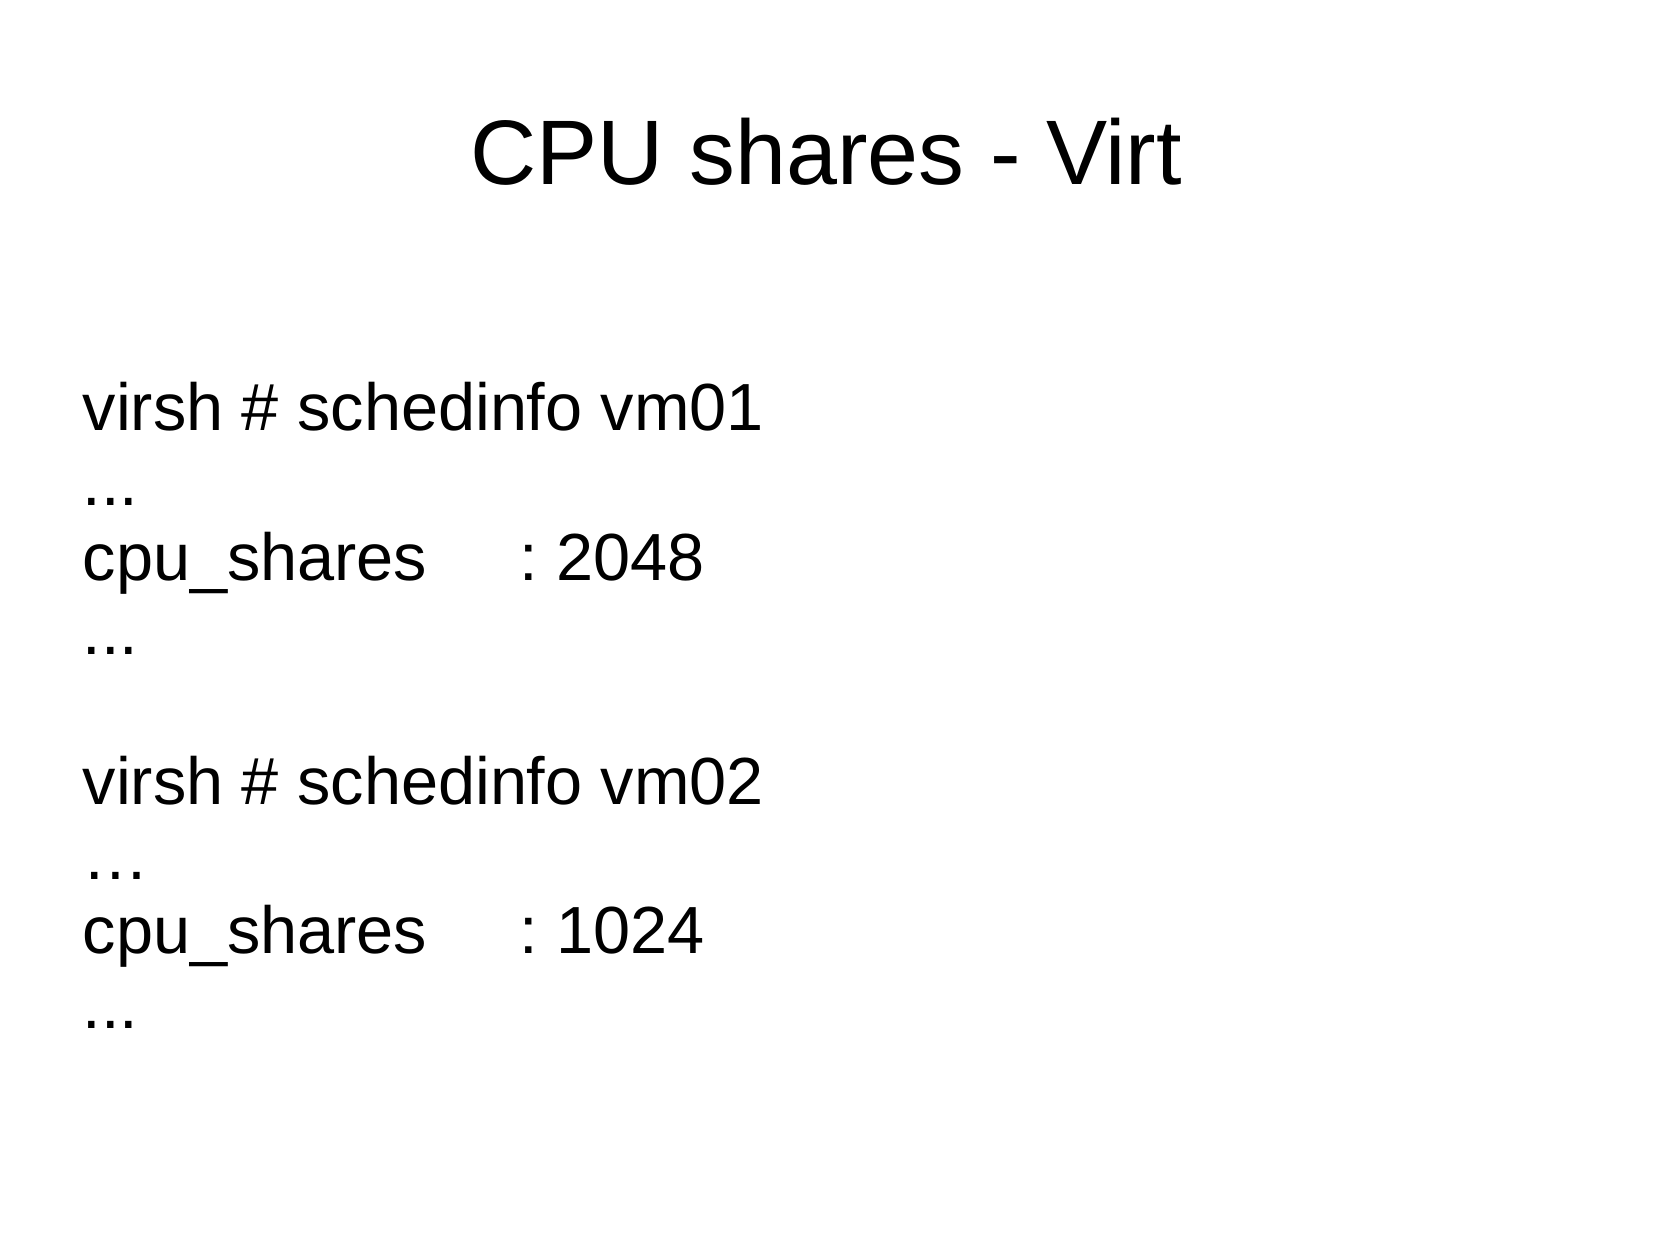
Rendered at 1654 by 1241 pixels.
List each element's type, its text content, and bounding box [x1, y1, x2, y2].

title CPU shares - Virt [82, 49, 1571, 226]
subtitle virsh # schedinfo vm01 ... cpu_shares : 2048 ... virsh # schedinfo vm02 … cpu_shares : 1024 ... [82, 226, 1571, 1187]
